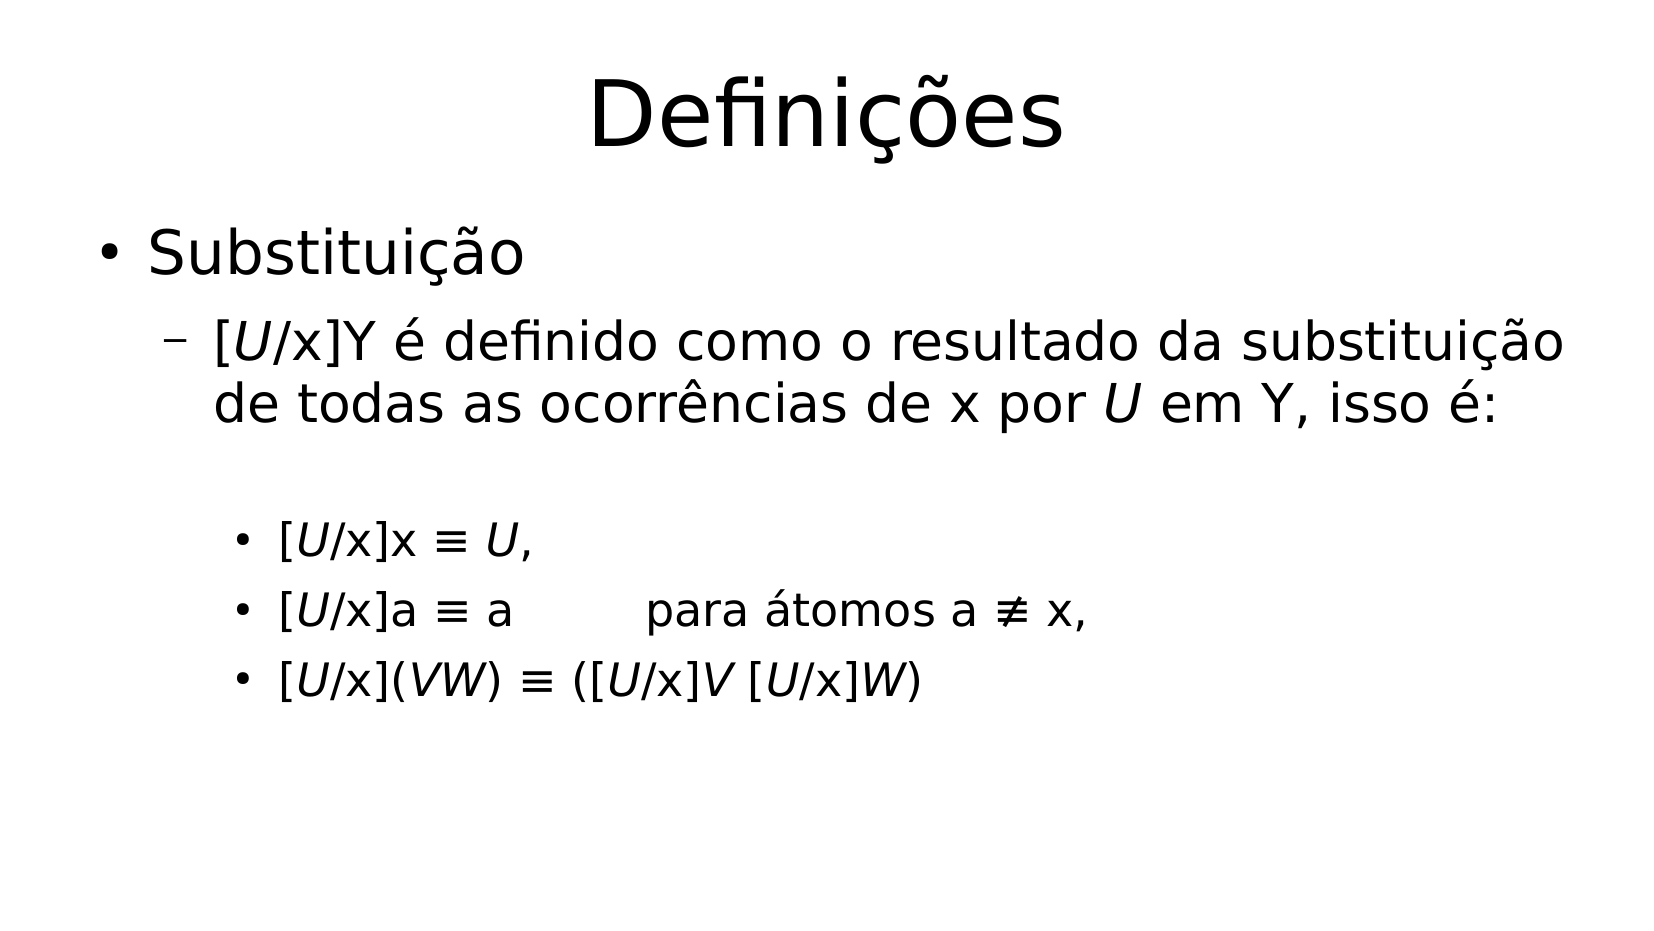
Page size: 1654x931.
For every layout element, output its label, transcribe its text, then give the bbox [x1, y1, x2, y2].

title Definições [82, 37, 1571, 193]
list Substituição [U/x]Y é definido como o resultado da substituição de todas as ocorrências de x por U em Y, isso é: [U/x]x ≡ U, [U/x]a ≡ a para átomos a ≢ x, [U/x](VW) ≡ ([U/x]V [U/x]W) [82, 217, 1571, 758]
